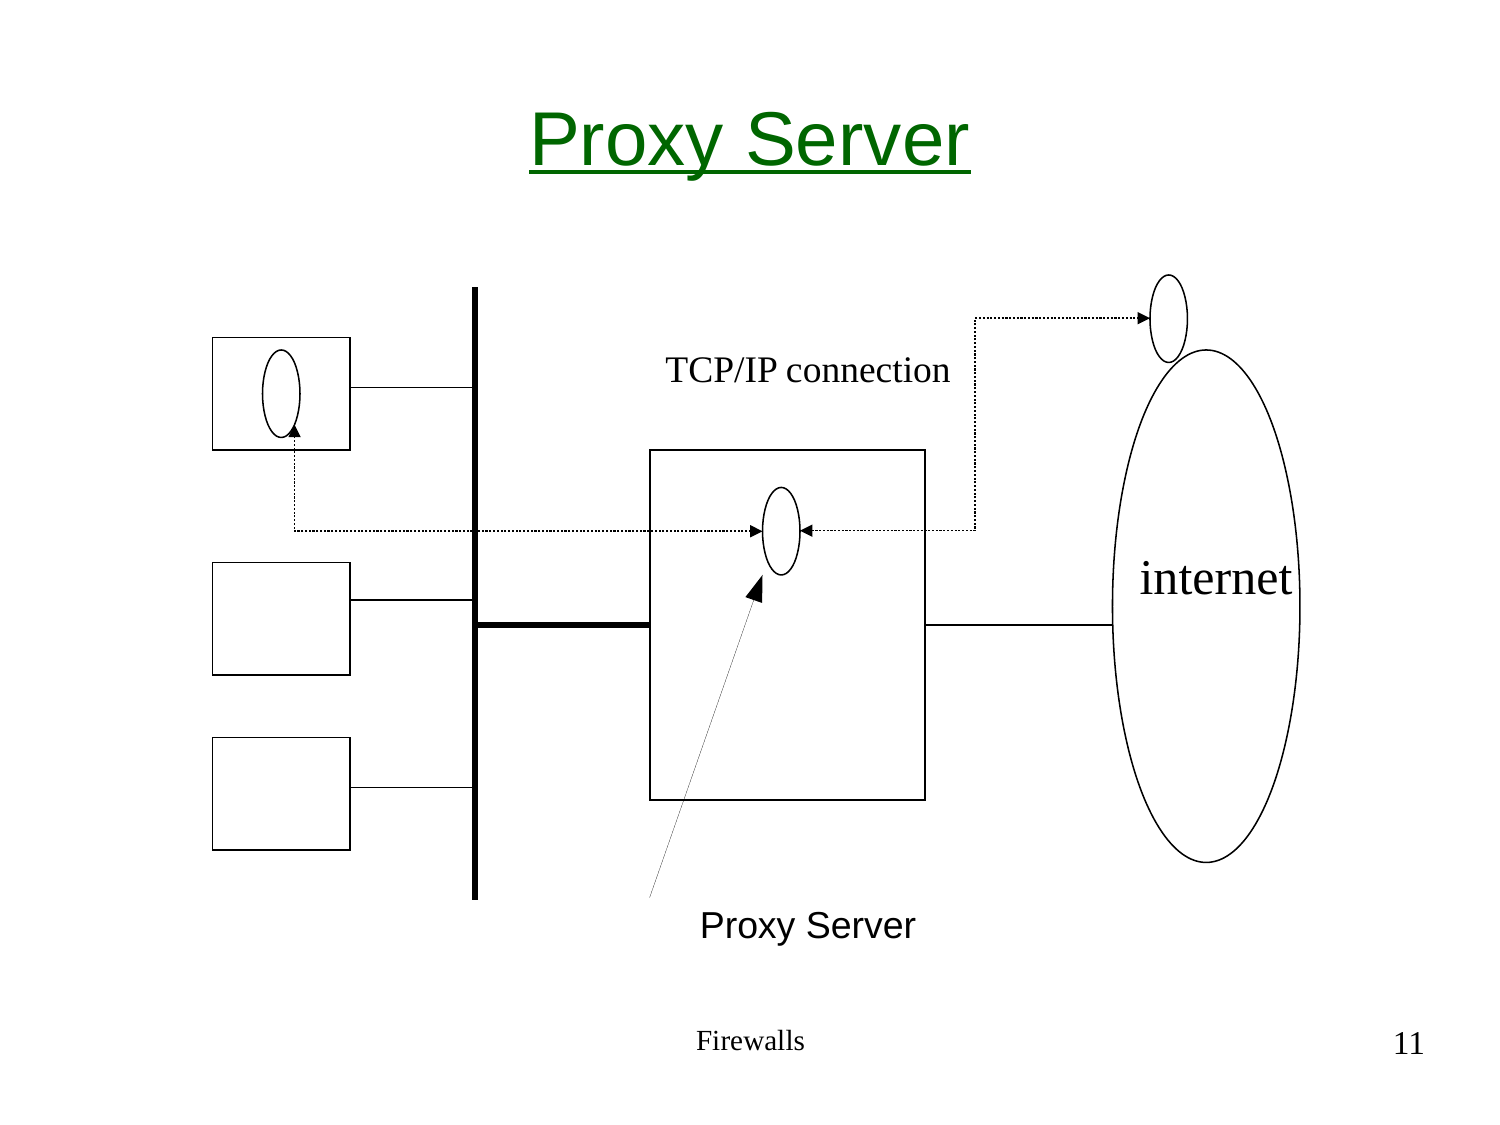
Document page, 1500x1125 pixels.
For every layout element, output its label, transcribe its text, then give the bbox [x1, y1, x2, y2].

text_box TCP/IP connection [650, 337, 966, 398]
text_box internet [1124, 537, 1308, 613]
text_box Proxy Server [685, 897, 932, 955]
title Proxy Server [75, 45, 1425, 233]
